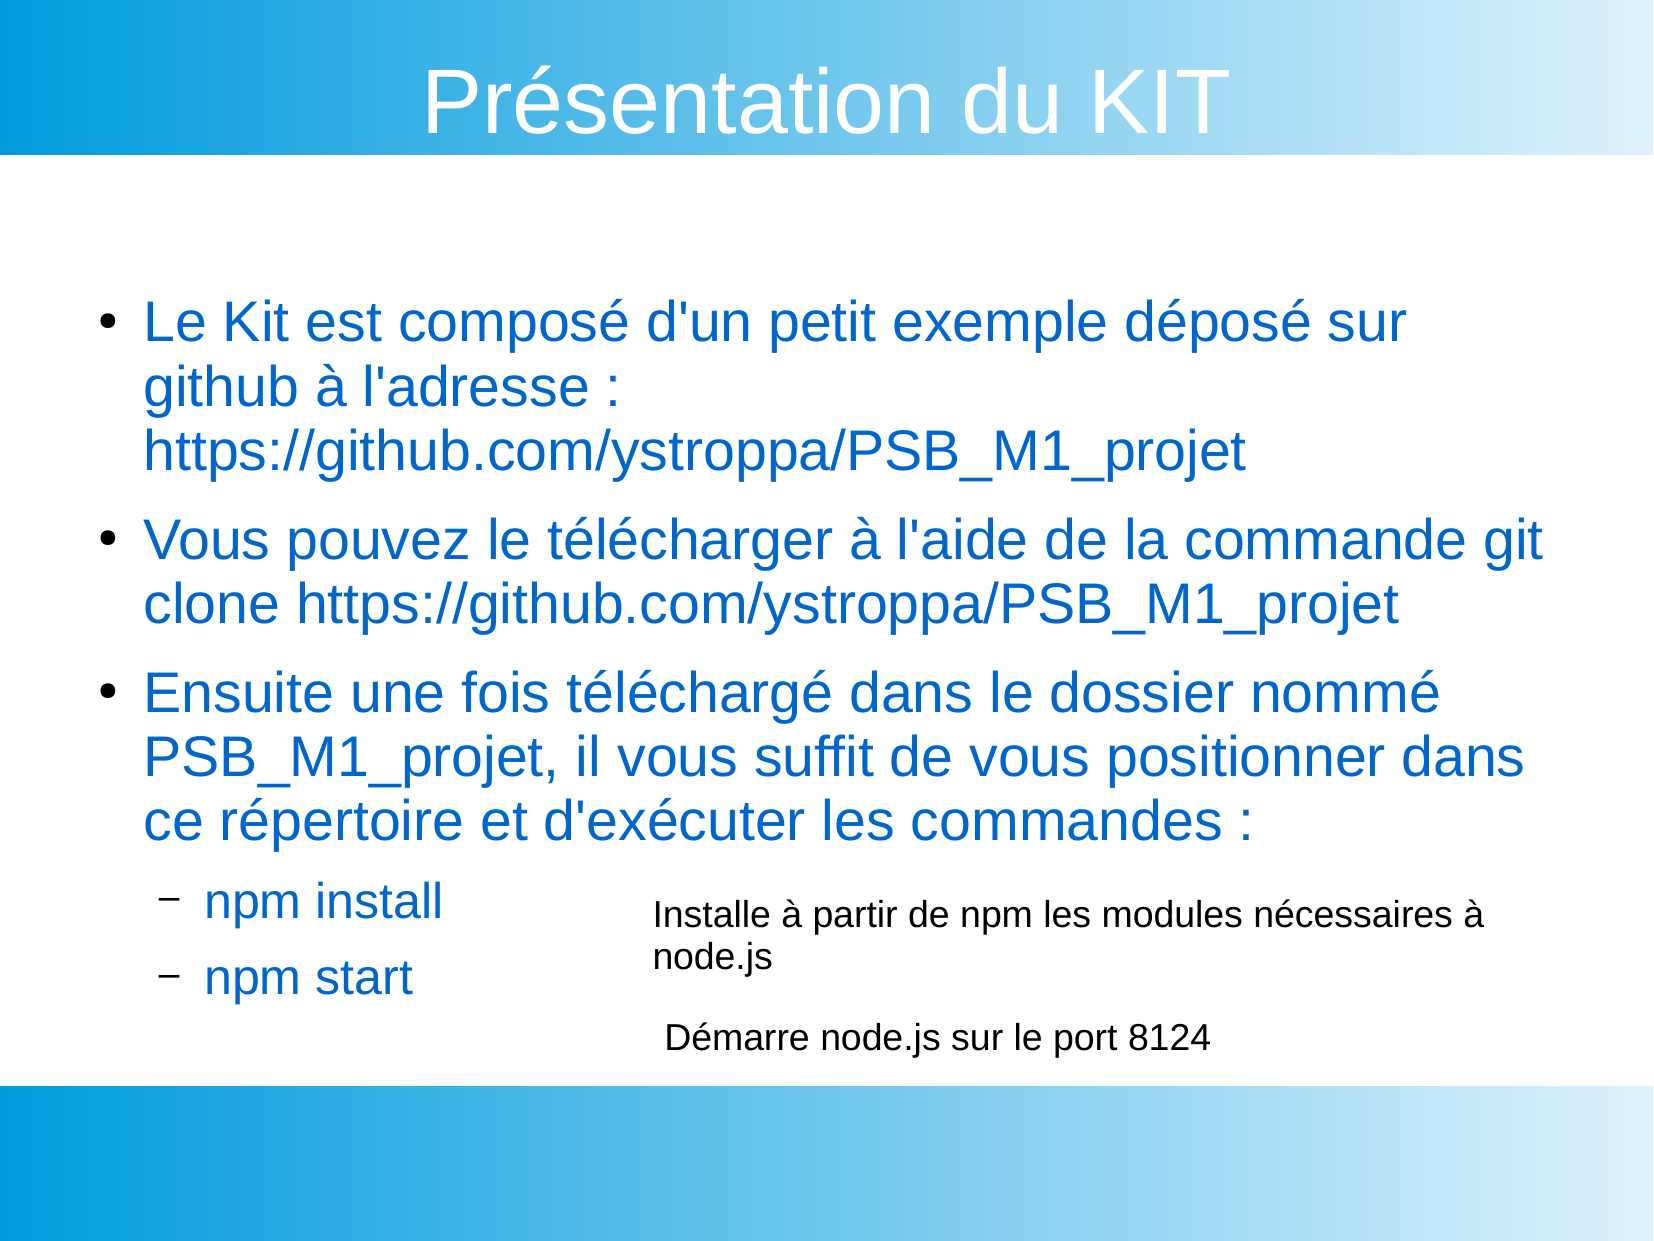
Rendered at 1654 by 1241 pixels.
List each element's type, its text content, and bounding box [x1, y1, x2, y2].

list Le Kit est composé d'un petit exemple déposé sur github à l'adresse : https://github.com/ystroppa/PSB_M1_projet Vous pouvez le télécharger à l'aide de la commande git clone https://github.com/ystroppa/PSB_M1_projet Ensuite une fois téléchargé dans le dossier nommé PSB_M1_projet, il vous suffit de vous positionner dans ce répertoire et d'exécuter les commandes : npm install npm start [82, 290, 1571, 1010]
text_box Démarre node.js sur le port 8124 [649, 1009, 1501, 1067]
title Présentation du KIT [82, 49, 1571, 155]
text_box Installe à partir de npm les modules nécessaires à node.js [637, 885, 1501, 985]
